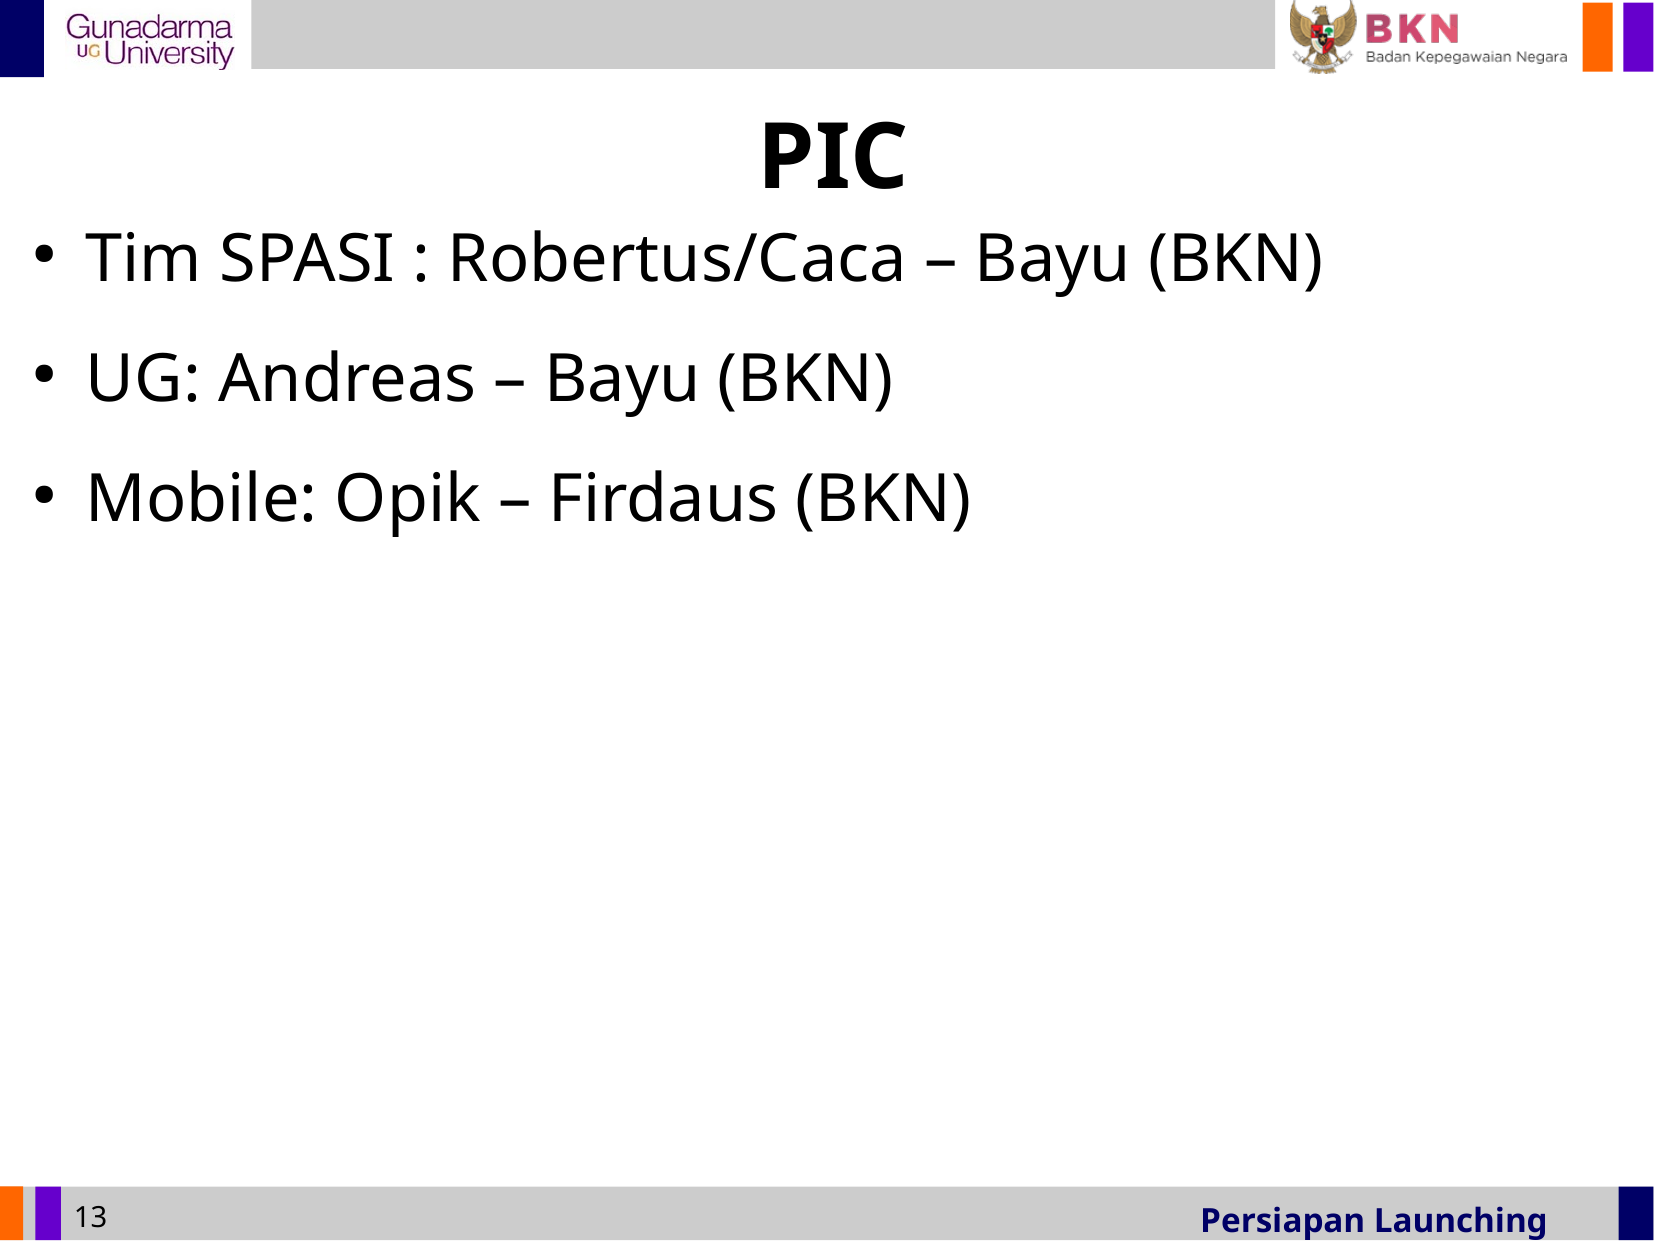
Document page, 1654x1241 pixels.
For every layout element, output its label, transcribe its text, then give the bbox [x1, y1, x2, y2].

picture [65, 0, 235, 70]
title PIC [77, 90, 1591, 210]
picture [1290, 0, 1567, 74]
list Tim SPASI : Robertus/Caca – Bayu (BKN) UG: Andreas – Bayu (BKN) Mobile: Opik – Firdaus (BKN) [14, 210, 1630, 1176]
